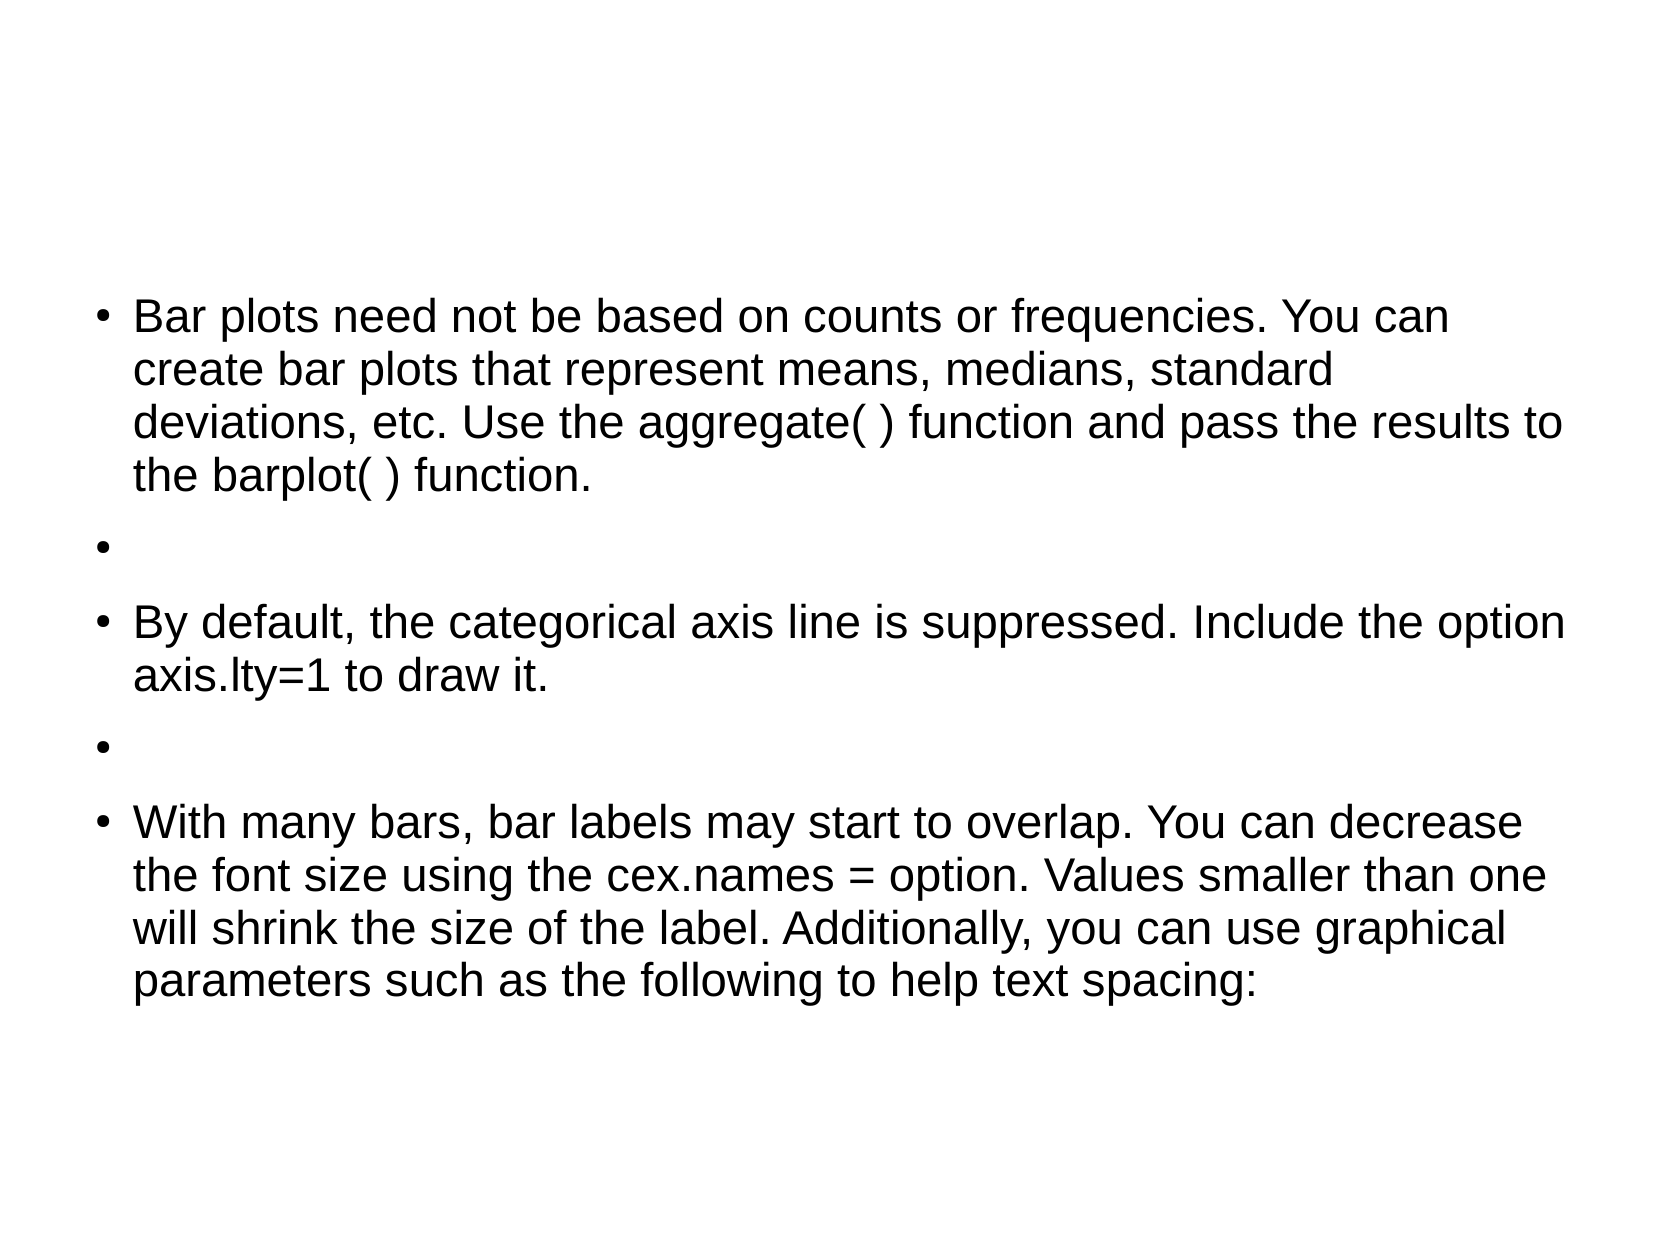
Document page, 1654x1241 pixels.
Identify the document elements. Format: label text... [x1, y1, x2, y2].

list Bar plots need not be based on counts or frequencies. You can create bar plots that represent means, medians, standard deviations, etc. Use the aggregate( ) function and pass the results to the barplot( ) function. By default, the categorical axis line is suppressed. Include the option axis.lty=1 to draw it. With many bars, bar labels may start to overlap. You can decrease the font size using the cex.names = option. Values smaller than one will shrink the size of the label. Additionally, you can use graphical parameters such as the following to help text spacing: [82, 290, 1571, 1010]
